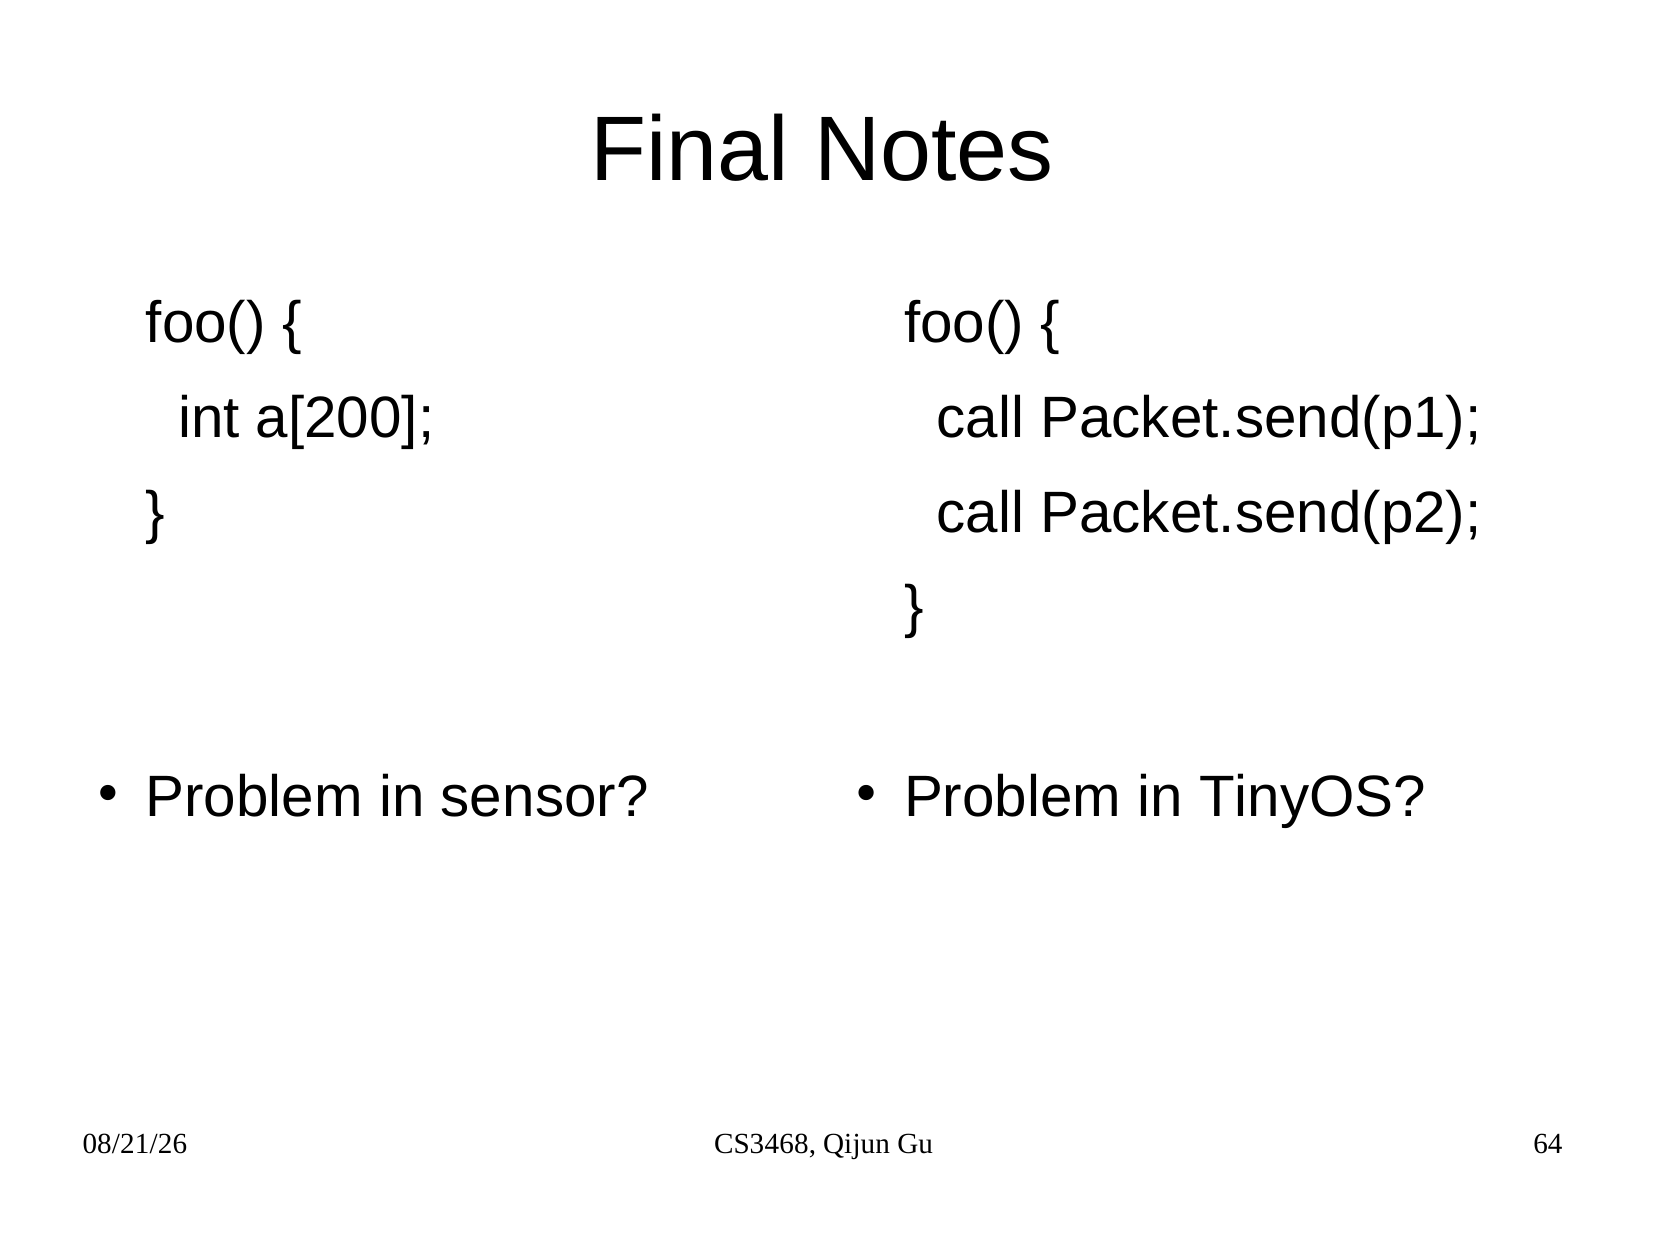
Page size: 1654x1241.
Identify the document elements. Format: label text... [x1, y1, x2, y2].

list foo() { call Packet.send(p1); call Packet.send(p2); } Problem in TinyOS? [840, 290, 1564, 1087]
list foo() { int a[200]; } Problem in sensor? [82, 290, 805, 1101]
title Final Notes [82, 49, 1563, 249]
